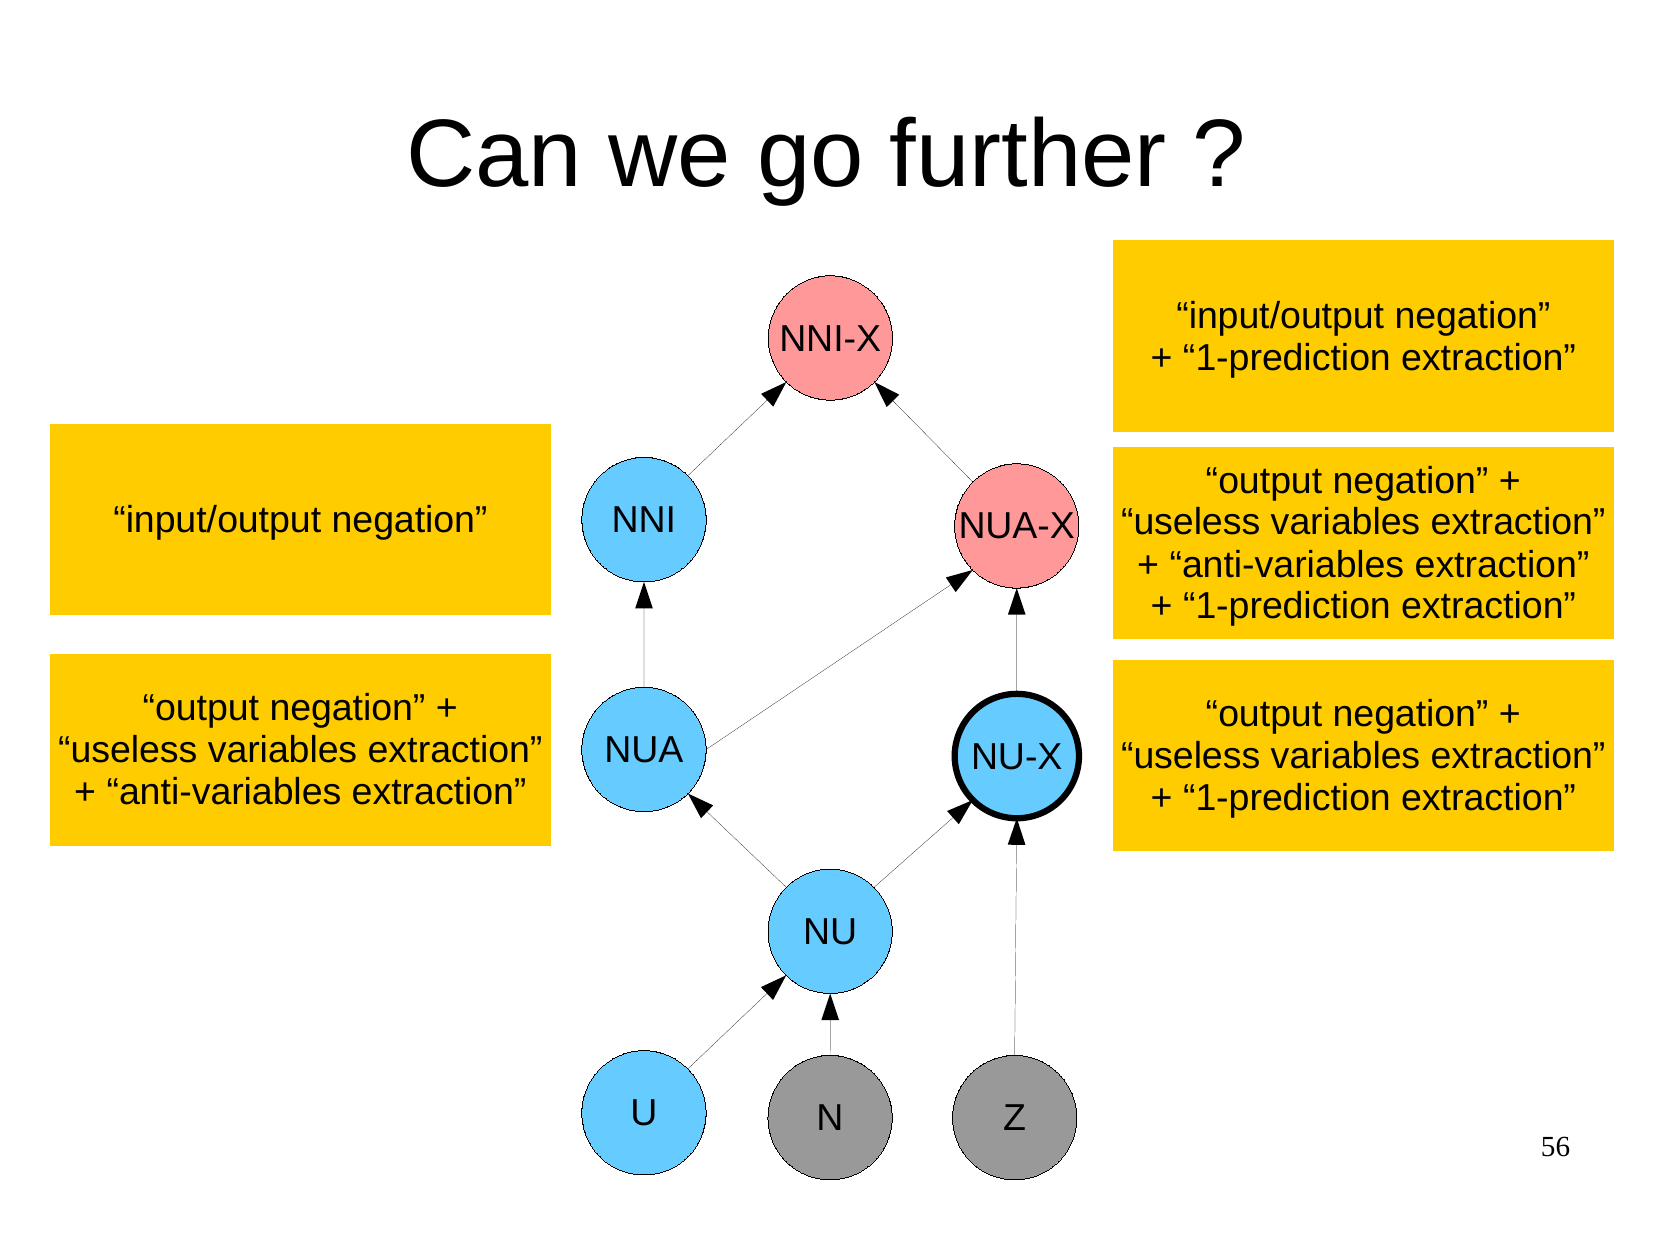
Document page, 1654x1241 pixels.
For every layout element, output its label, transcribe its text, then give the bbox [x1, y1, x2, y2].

text_box “input/output negation” + “1-prediction extraction” [1113, 240, 1614, 432]
text_box Z [952, 1055, 1077, 1180]
text_box NNI-X [768, 275, 893, 401]
title Can we go further ? [82, 49, 1571, 257]
text_box “input/output negation” [50, 424, 551, 615]
text_box “output negation” + “useless variables extraction” + “anti-variables extraction” [50, 654, 551, 846]
text_box NU [768, 869, 893, 994]
text_box “output negation” + “useless variables extraction” + “1-prediction extraction” [1113, 660, 1614, 851]
text_box “output negation” + “useless variables extraction” + “anti-variables extraction” + “1-prediction extraction” [1113, 447, 1614, 639]
text_box NUA [581, 687, 707, 812]
text_box NU-X [954, 693, 1079, 819]
text_box NUA-X [954, 463, 1079, 589]
text_box NNI [581, 457, 707, 582]
text_box N [767, 1055, 893, 1180]
text_box U [581, 1050, 707, 1175]
